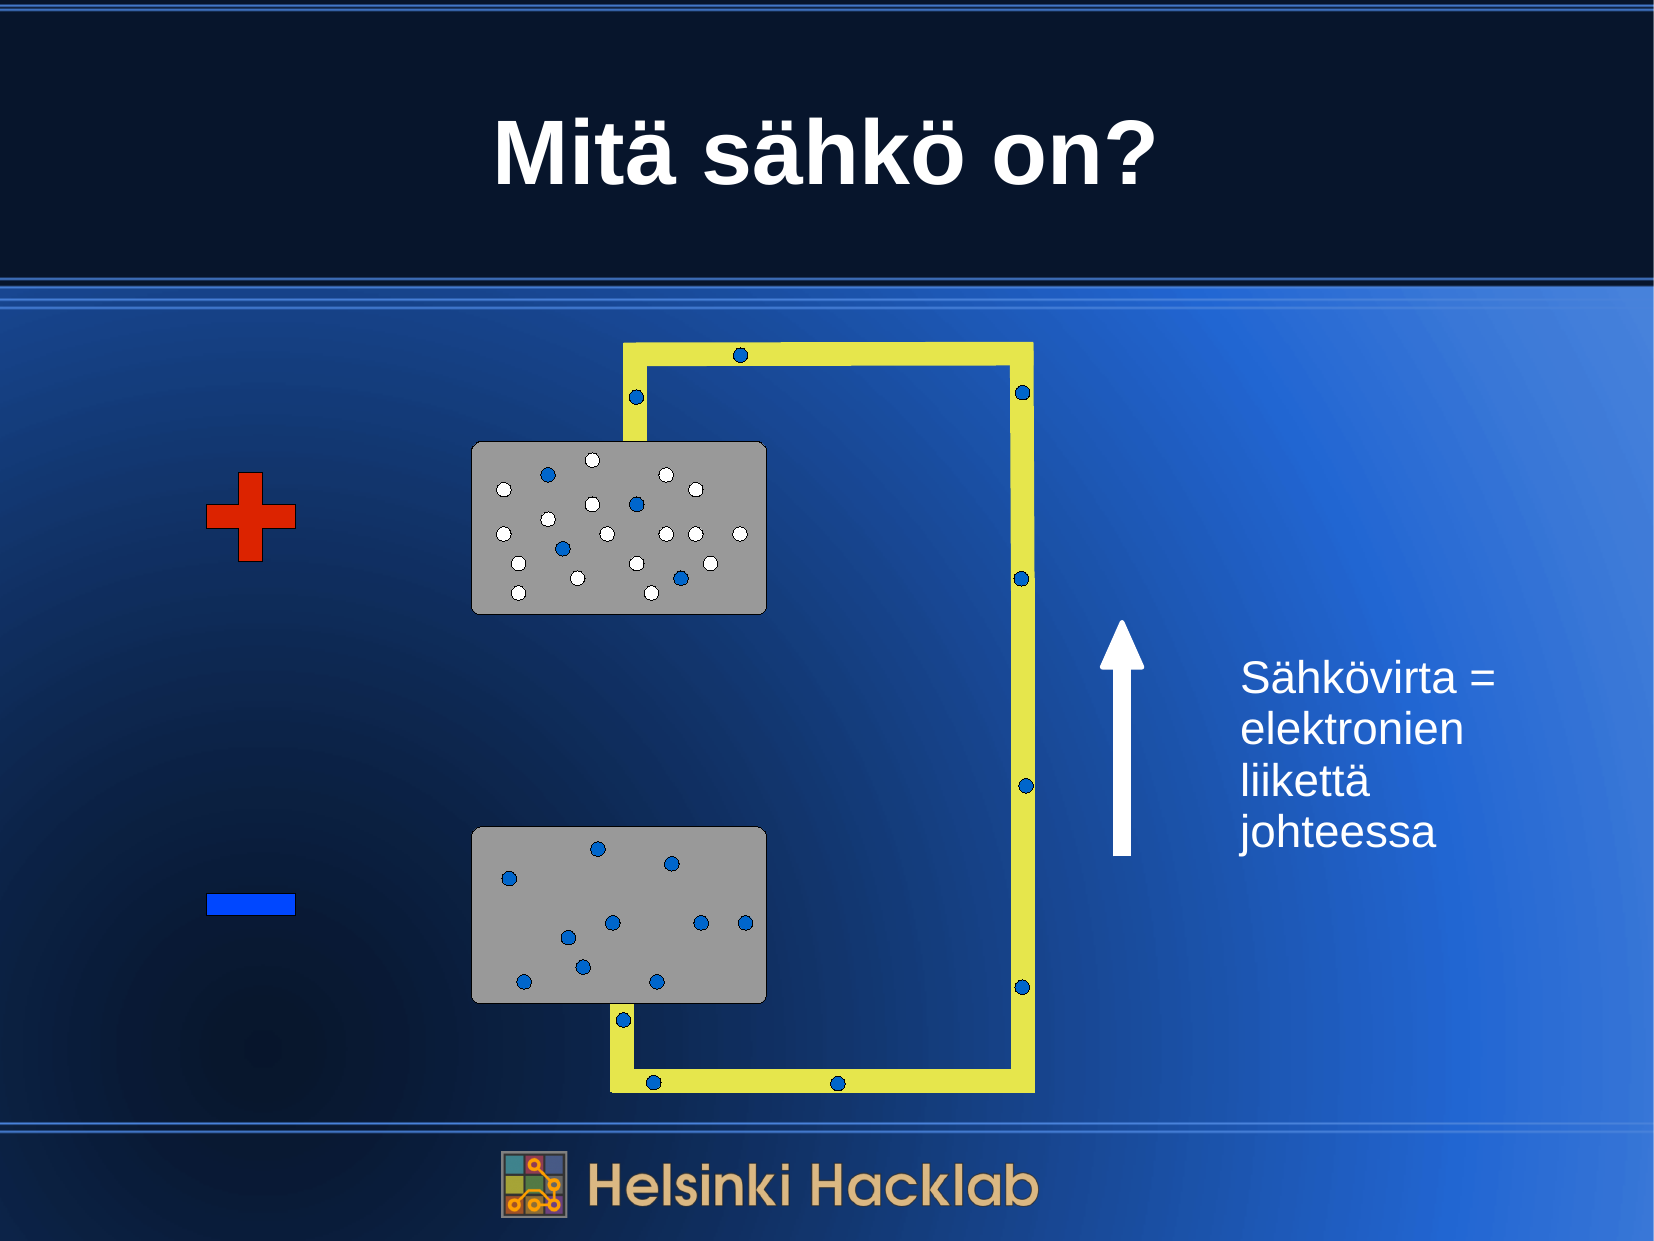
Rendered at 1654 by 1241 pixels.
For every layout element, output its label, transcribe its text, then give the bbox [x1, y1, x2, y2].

text_box [646, 1075, 662, 1090]
text_box Sähkövirta = elektronien liikettä johteessa [1240, 652, 1506, 857]
text_box [206, 893, 296, 916]
title Mitä sähkö on? [82, 49, 1571, 257]
text_box [1014, 979, 1030, 995]
text_box [629, 389, 644, 405]
text_box [1013, 571, 1029, 587]
text_box [616, 1012, 631, 1028]
text_box [830, 1076, 846, 1091]
picture [0, 0, 1654, 1241]
text_box [1018, 778, 1034, 794]
text_box [471, 826, 767, 1004]
text_box [206, 472, 296, 562]
text_box [1015, 385, 1030, 400]
text_box [471, 441, 767, 615]
text_box [733, 347, 748, 363]
